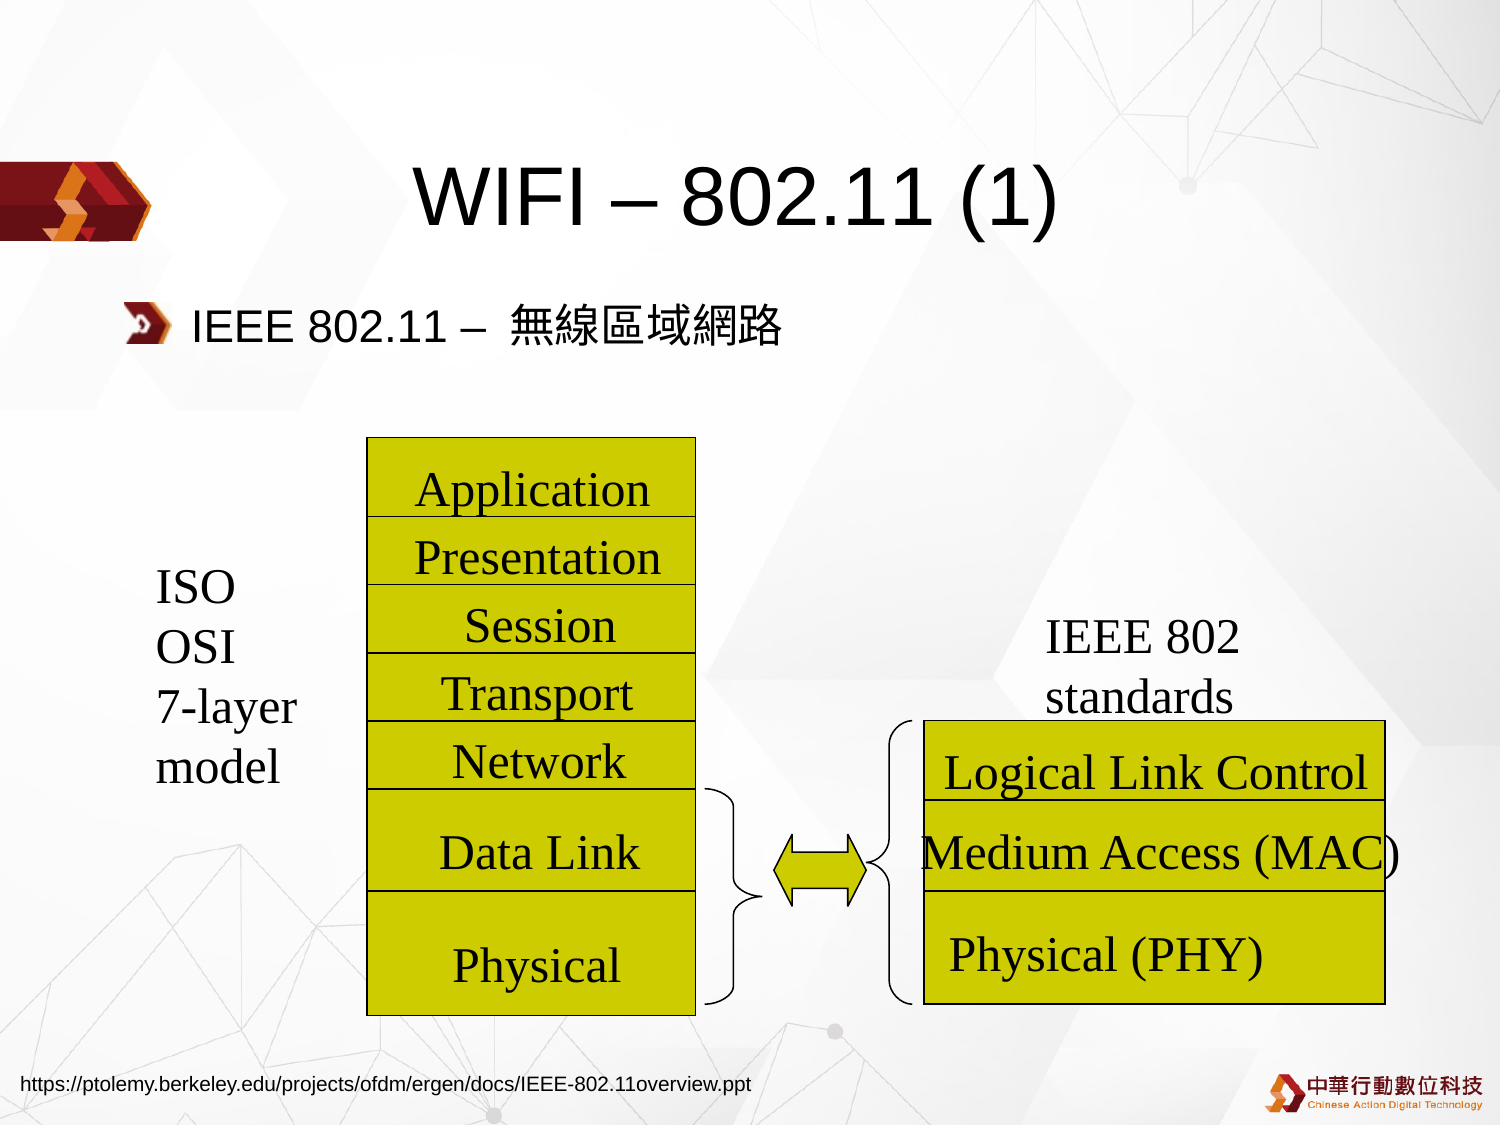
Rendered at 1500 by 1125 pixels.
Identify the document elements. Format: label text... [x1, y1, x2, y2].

text_box Medium Access (MAC) [905, 811, 1416, 887]
text_box Transport [425, 654, 649, 720]
text_box [677, 517, 696, 584]
text_box Data Link [424, 811, 656, 887]
text_box Application [483, 485, 494, 505]
text_box [366, 891, 696, 1016]
text_box Physical (PHY) [933, 913, 1279, 989]
text_box Network [436, 722, 642, 788]
text_box [366, 517, 399, 584]
text_box [366, 653, 425, 720]
text_box [632, 585, 696, 652]
text_box [366, 585, 449, 652]
list IEEE 802.11 – 無線區域網路 [107, 290, 1425, 435]
text_box [642, 722, 696, 788]
text_box Session [449, 584, 632, 652]
text_box [923, 720, 1030, 799]
title WIFI – 802.11 (1) [107, 101, 1367, 255]
text_box Logical Link Control [928, 731, 1385, 808]
text_box [773, 834, 867, 907]
text_box ISO OSI 7-layer model [140, 545, 313, 801]
text_box IEEE 802 standards [1030, 595, 1256, 732]
text_box [366, 721, 436, 788]
text_box [923, 887, 1386, 1005]
text_box [923, 720, 1386, 811]
text_box Application [399, 448, 666, 516]
text_box [366, 437, 696, 516]
text_box Transport [560, 689, 571, 709]
text_box [649, 654, 696, 720]
text_box Application [458, 485, 469, 505]
text_box Physical [437, 924, 637, 1001]
text_box Network [436, 790, 642, 797]
text_box https://ptolemy.berkeley.edu/projects/ofdm/ergen/docs/IEEE-802.11overview.ppt [5, 1065, 1232, 1118]
picture [0, 0, 1500, 1125]
text_box Presentation [399, 516, 677, 593]
text_box [366, 789, 696, 890]
